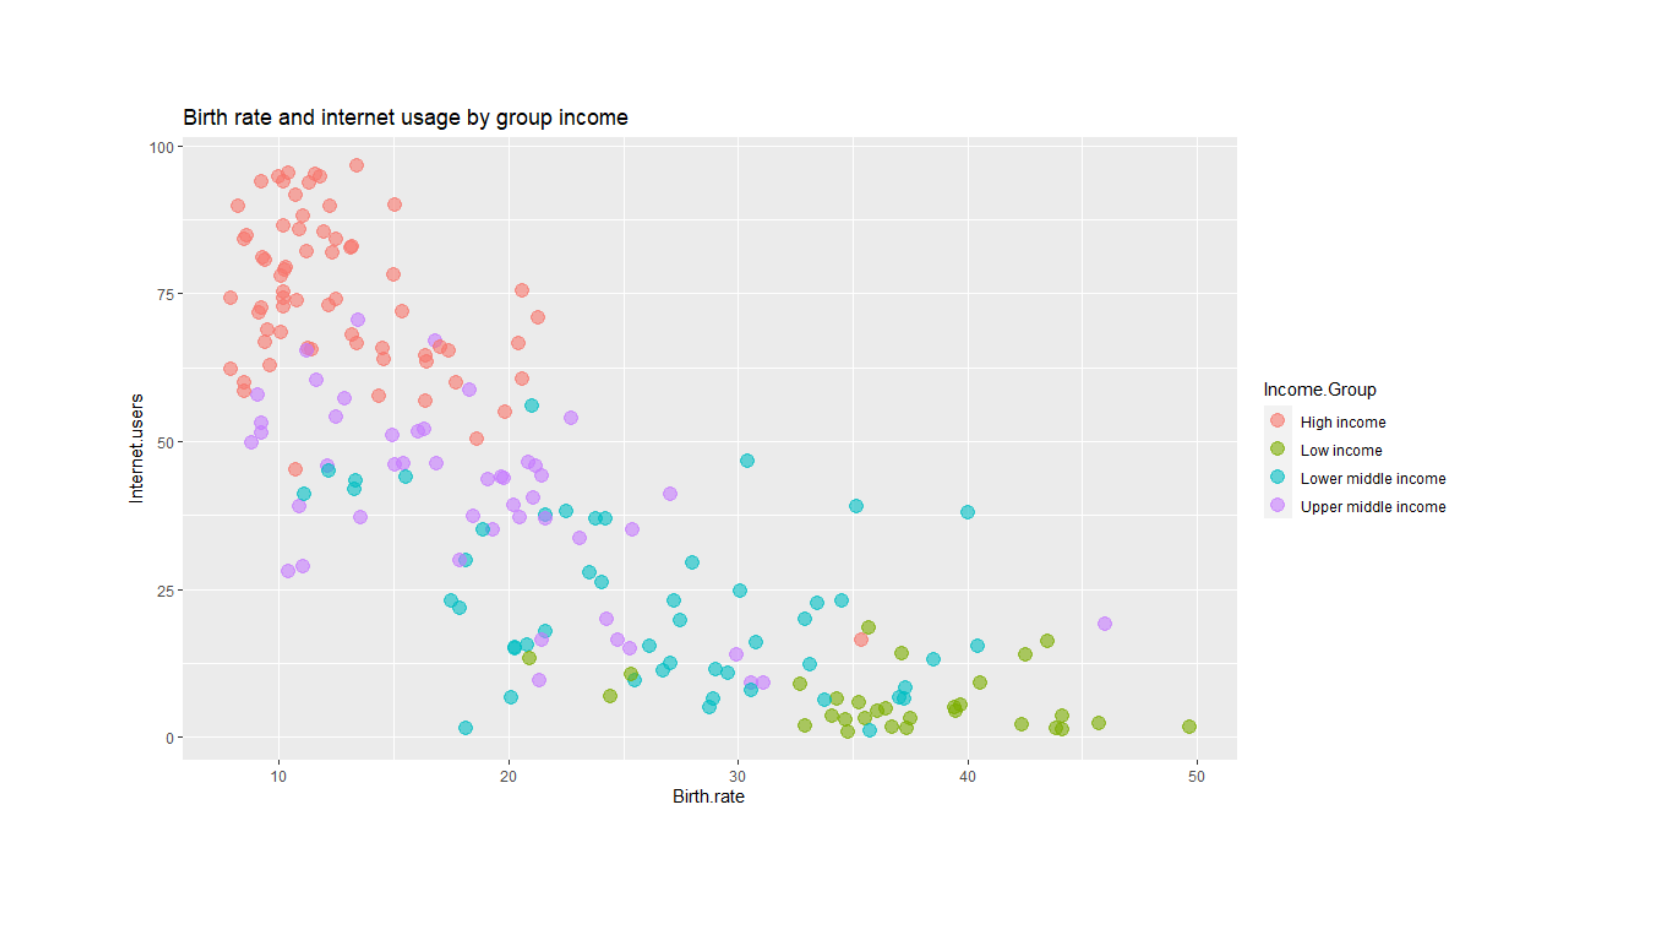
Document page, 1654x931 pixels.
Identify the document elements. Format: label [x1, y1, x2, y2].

picture [118, 98, 1465, 815]
